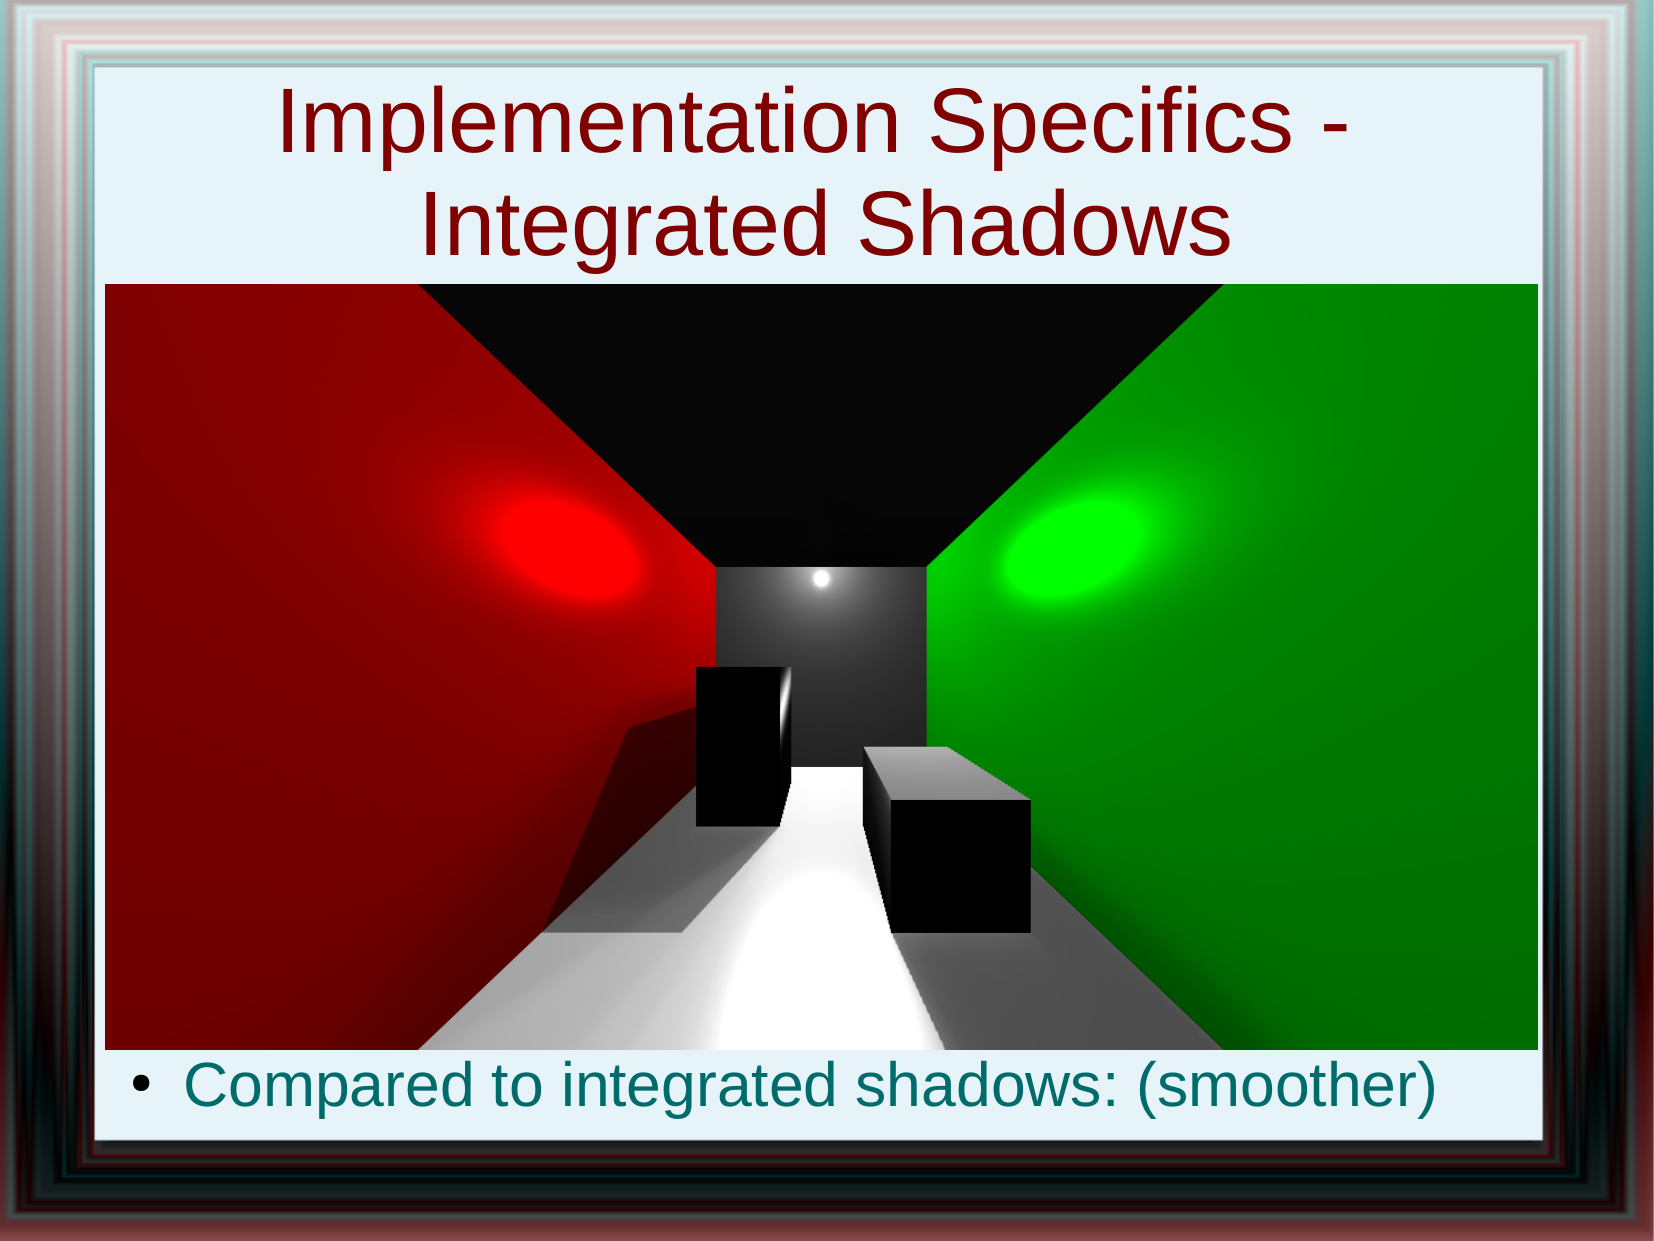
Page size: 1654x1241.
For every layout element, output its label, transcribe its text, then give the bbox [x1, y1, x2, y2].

title Implementation Specifics - Integrated Shadows [118, 69, 1536, 276]
list Compared to integrated shadows: (smoother) [112, 1051, 1501, 1125]
picture [0, 0, 1654, 1241]
